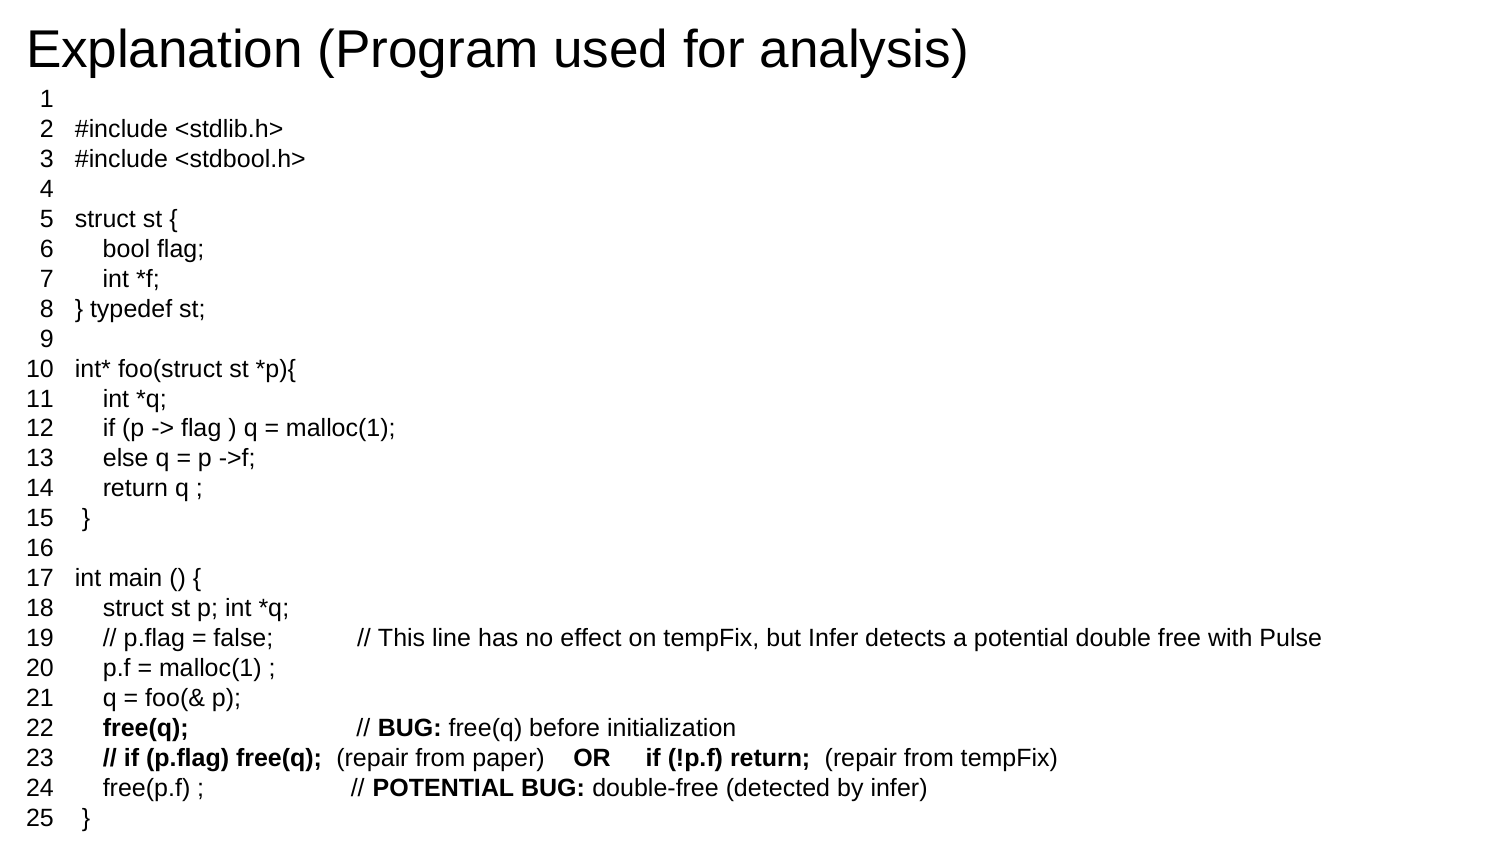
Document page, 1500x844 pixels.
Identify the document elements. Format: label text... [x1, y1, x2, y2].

text_box 1 2 #include <stdlib.h> 3 #include <stdbool.h> 4 5 struct st { 6 bool flag; 7 int *f; 8 } typedef st; 9 10 int* foo(struct st *p){ 11 int *q; 12 if (p -> flag ) q = malloc(1); 13 else q = p ->f; 14 return q ; 15 } 16 17 int main () { 18 struct st p; int *q; 19 // p.flag = false; // This line has no effect on tempFix, but Infer detects a potential double free with Pulse 20 p.f = malloc(1) ; 21 q = foo(& p); 22 free(q); // BUG: free(q) before initialization 23 // if (p.flag) free(q); (repair from paper) OR if (!p.f) return; (repair from tempFix) 24 free(p.f) ; // POTENTIAL BUG: double-free (detected by infer) 25 } [10, 75, 1461, 844]
title Explanation (Program used for analysis) [11, 0, 1409, 94]
